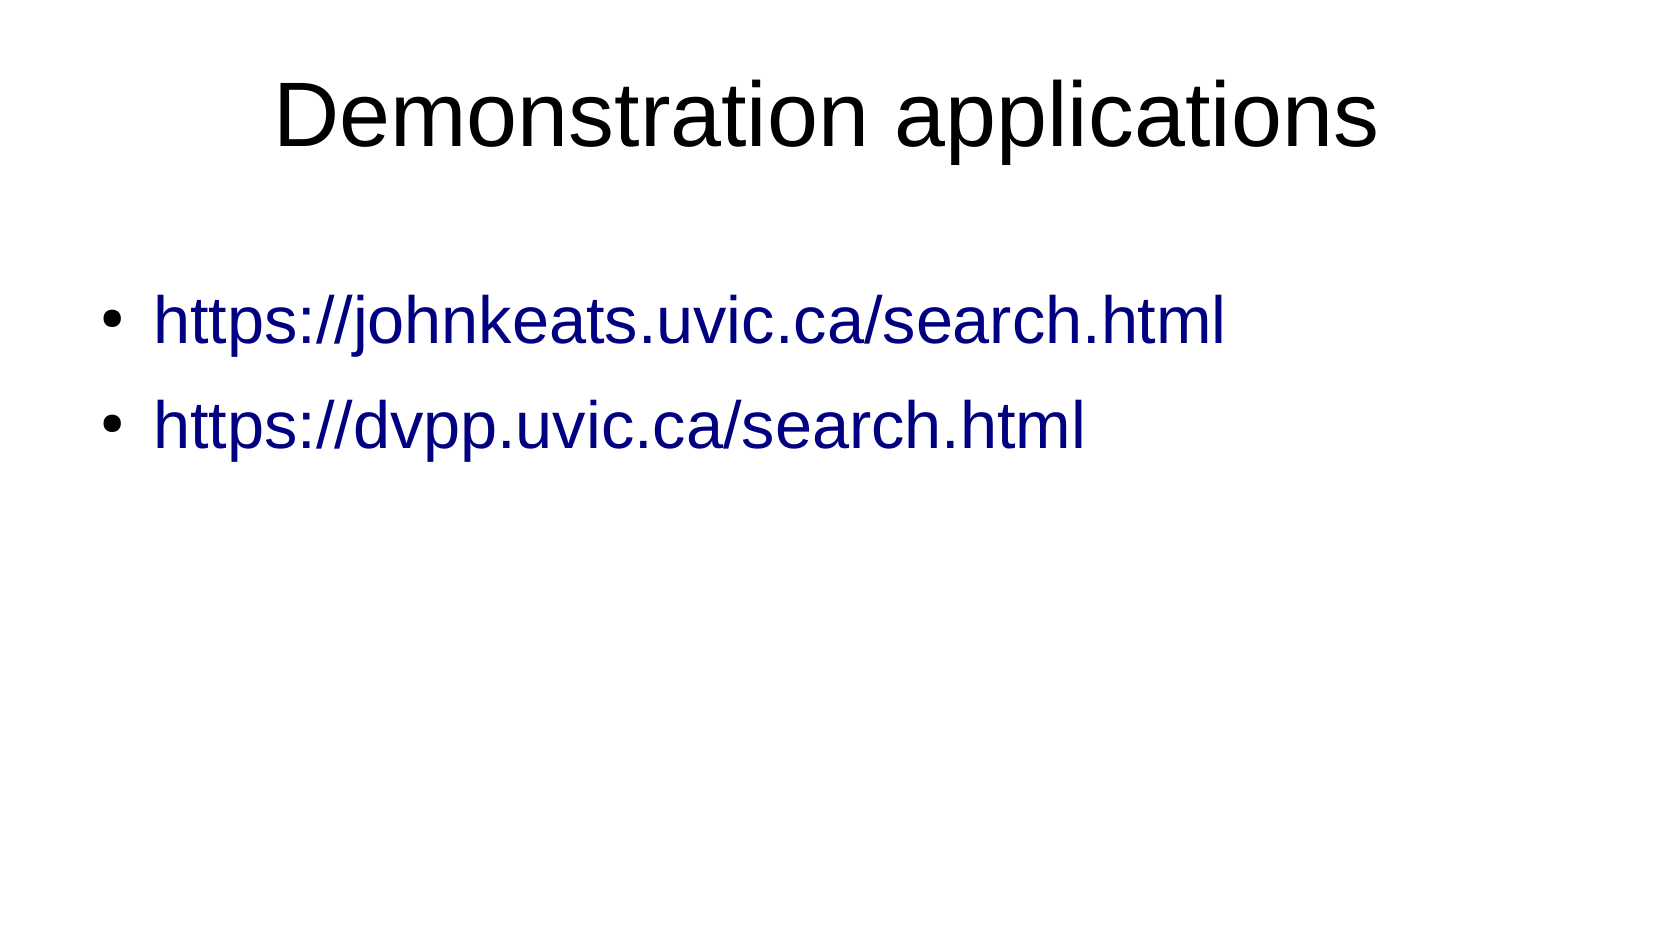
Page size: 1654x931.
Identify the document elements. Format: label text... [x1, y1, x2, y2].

list https://johnkeats.uvic.ca/search.html https://dvpp.uvic.ca/search.html [82, 283, 1571, 758]
title Demonstration applications [82, 37, 1571, 193]
